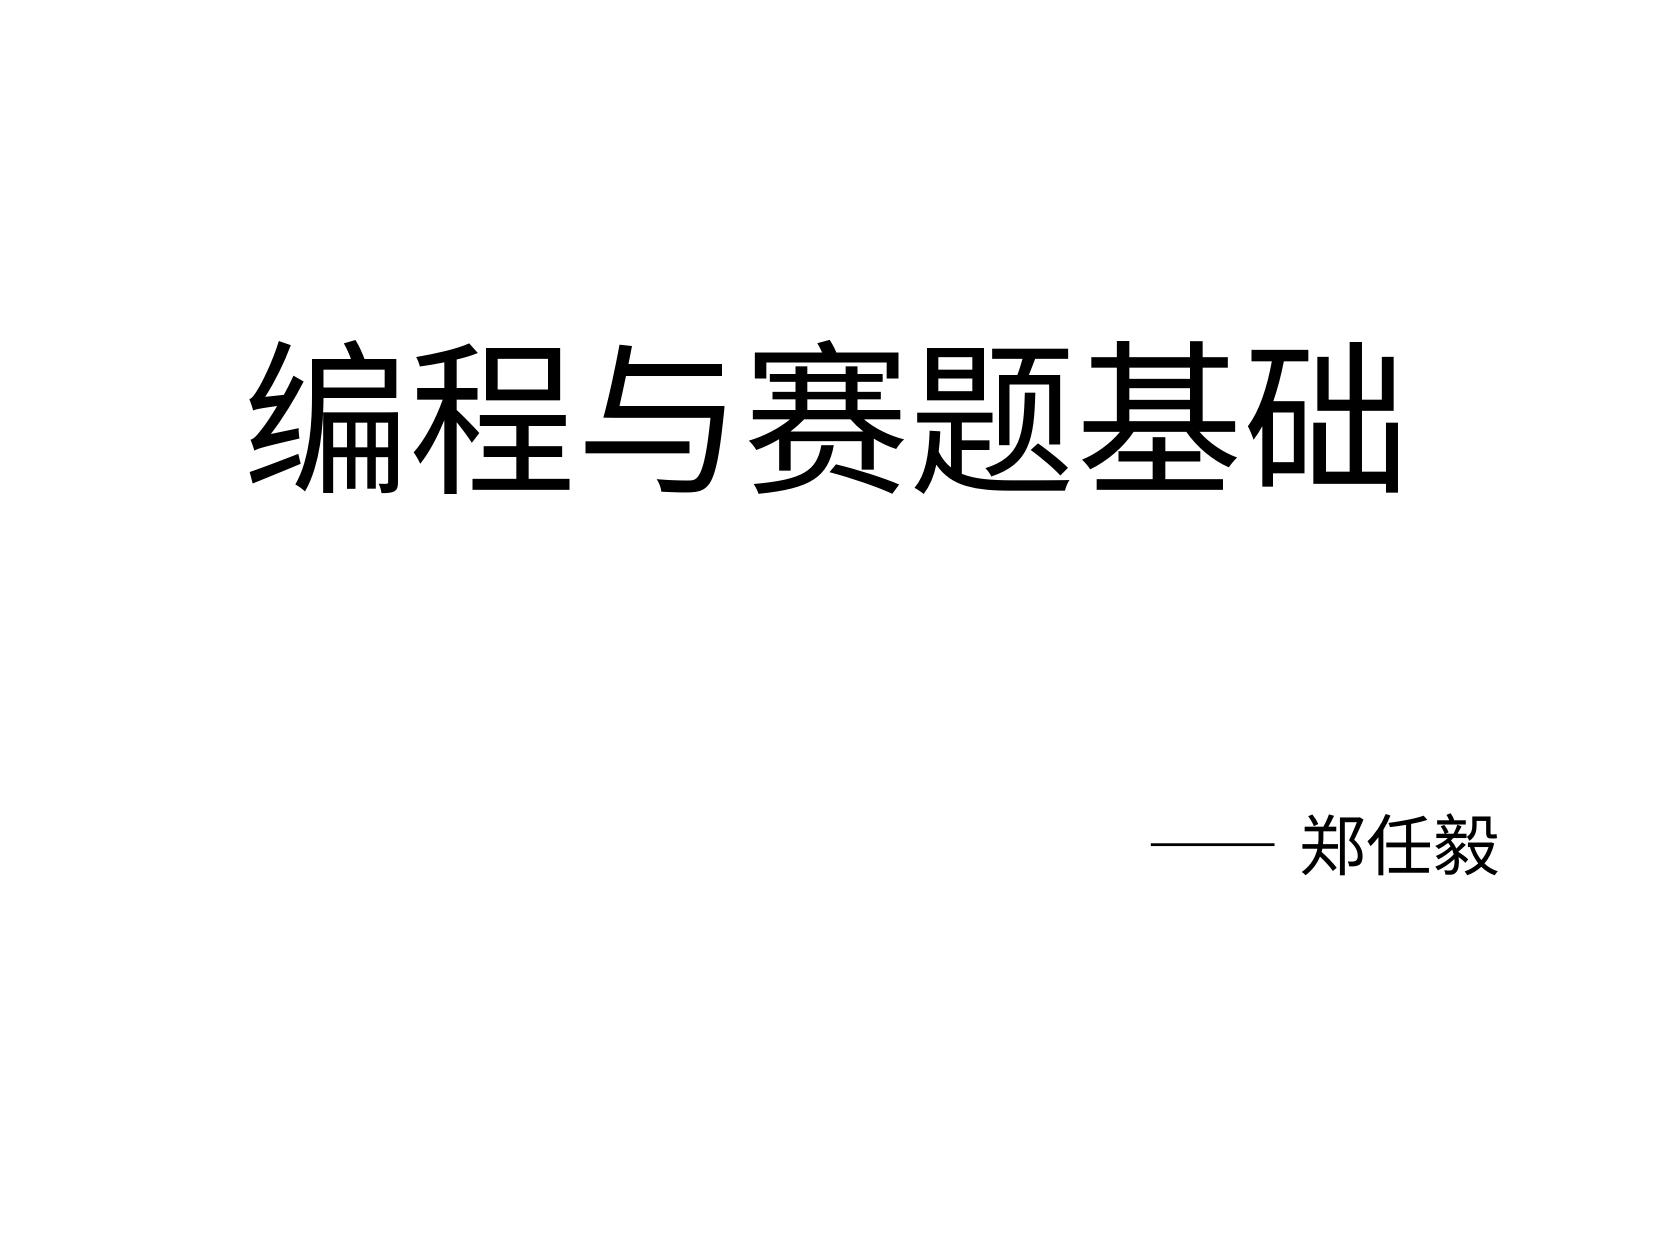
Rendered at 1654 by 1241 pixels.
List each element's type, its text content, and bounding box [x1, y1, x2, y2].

title 编程与赛题基础 [82, 155, 1571, 662]
subtitle ——郑任毅 [82, 673, 1501, 1010]
